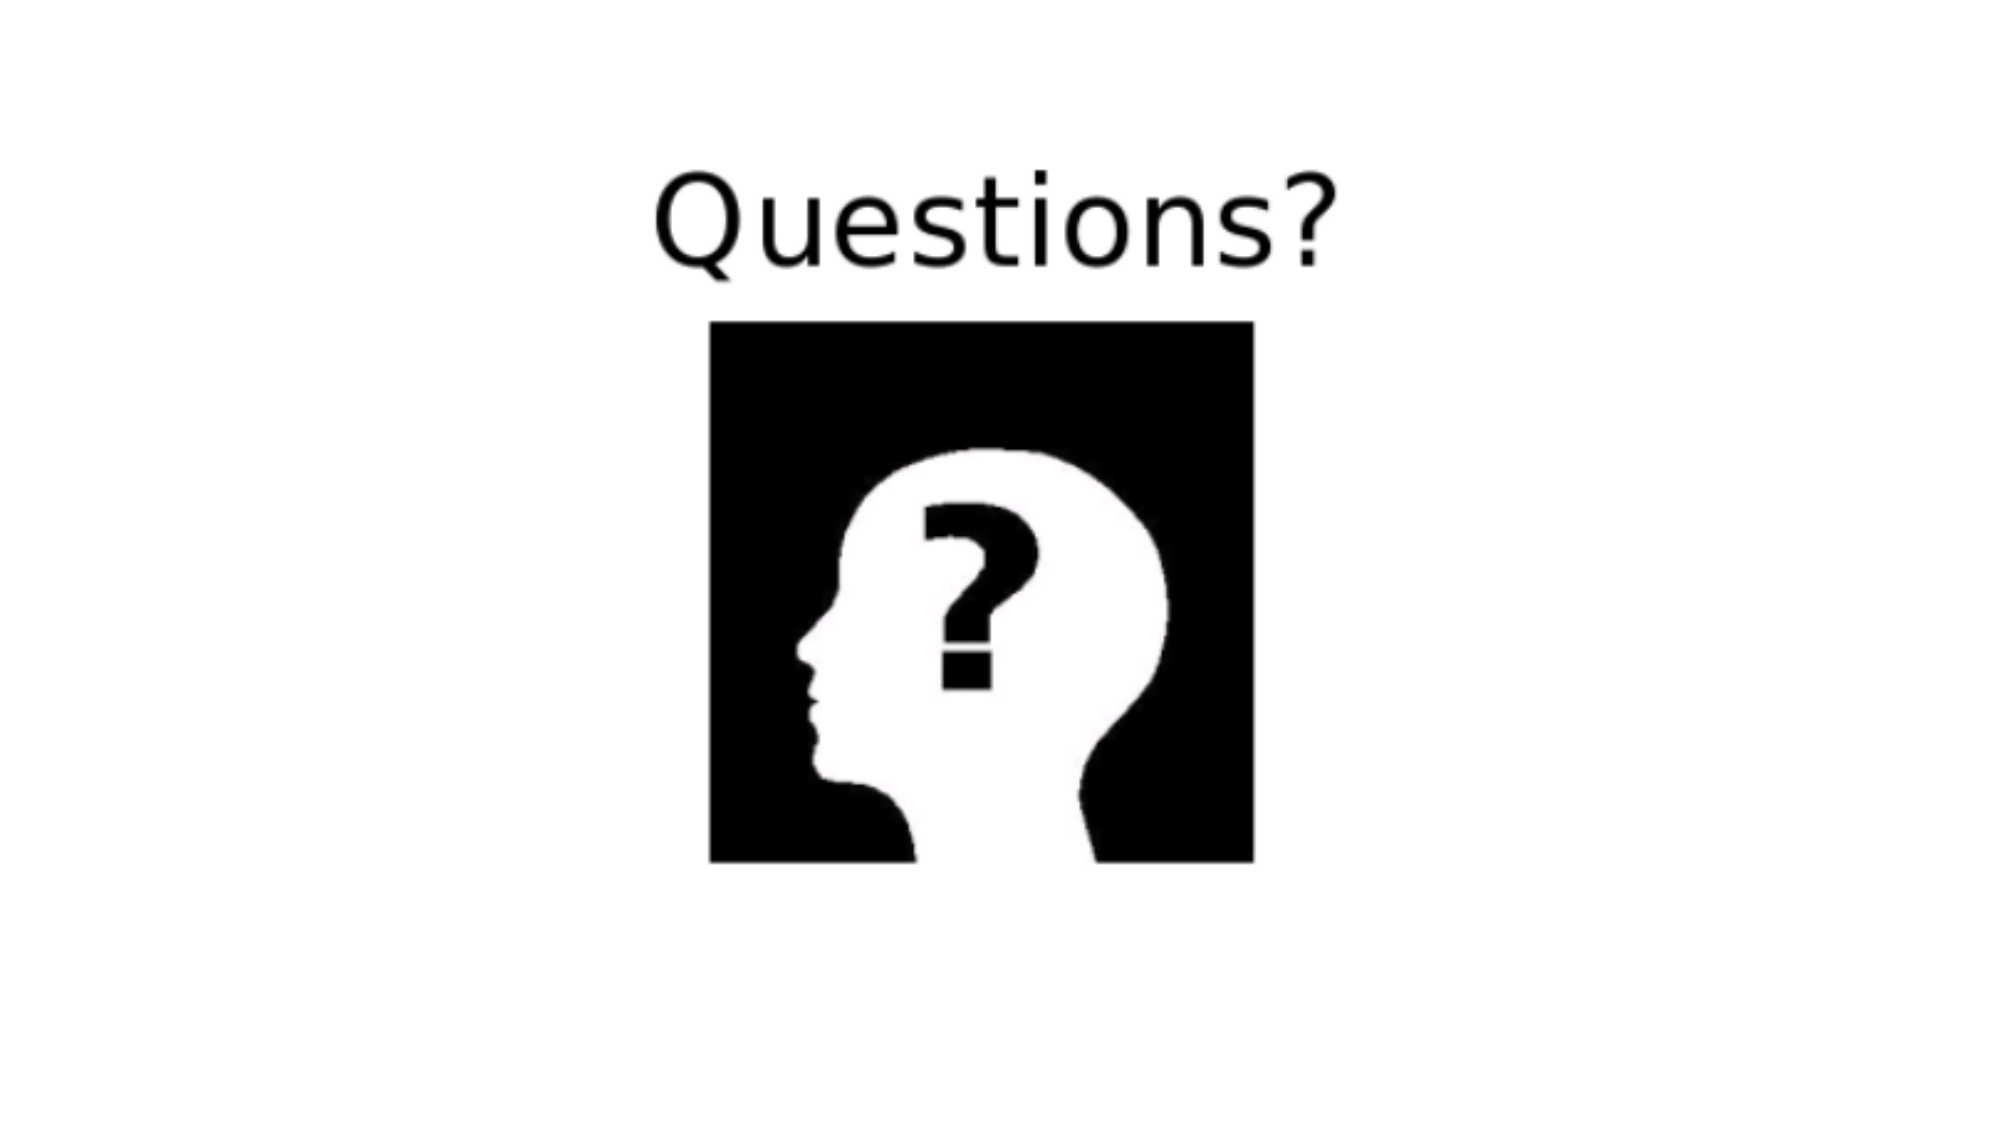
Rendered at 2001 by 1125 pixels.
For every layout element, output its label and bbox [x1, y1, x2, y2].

picture [620, 146, 1380, 919]
